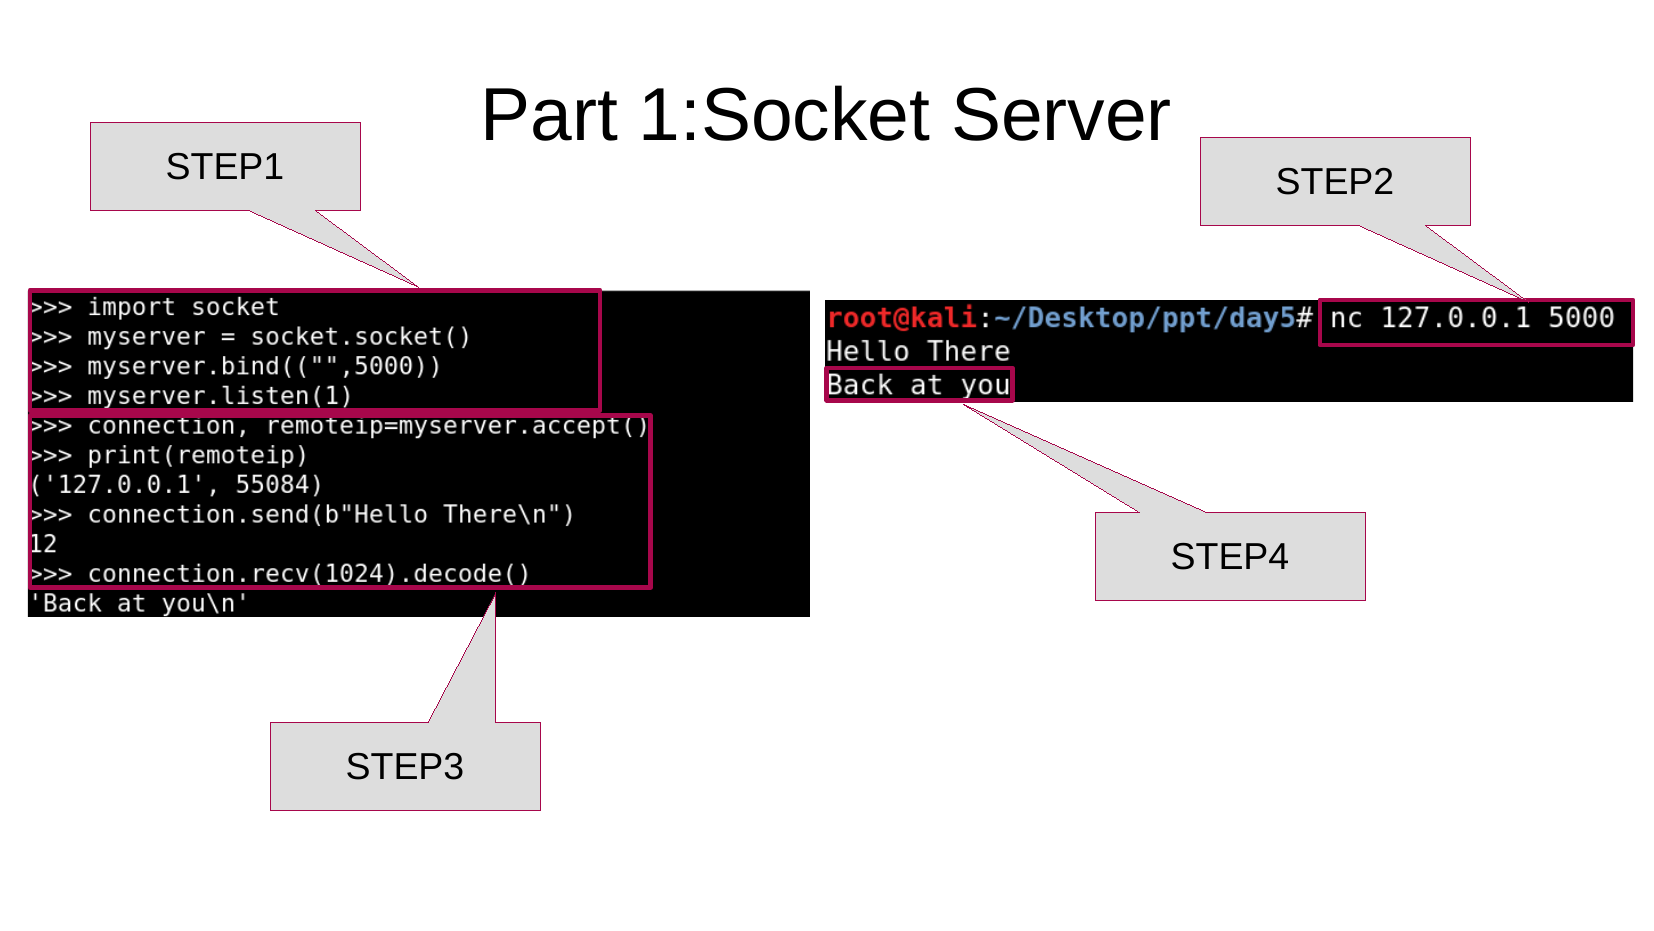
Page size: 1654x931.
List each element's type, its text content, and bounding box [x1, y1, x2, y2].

text_box [30, 290, 601, 411]
picture [825, 300, 1634, 402]
text_box STEP2 [1200, 137, 1529, 303]
title Part 1:Socket Server [82, 37, 1571, 193]
text_box STEP4 [963, 404, 1366, 601]
text_box [29, 415, 651, 588]
text_box [1319, 300, 1633, 346]
text_box STEP3 [270, 592, 541, 811]
picture [27, 290, 811, 617]
text_box [826, 367, 1013, 401]
text_box STEP1 [90, 122, 419, 288]
